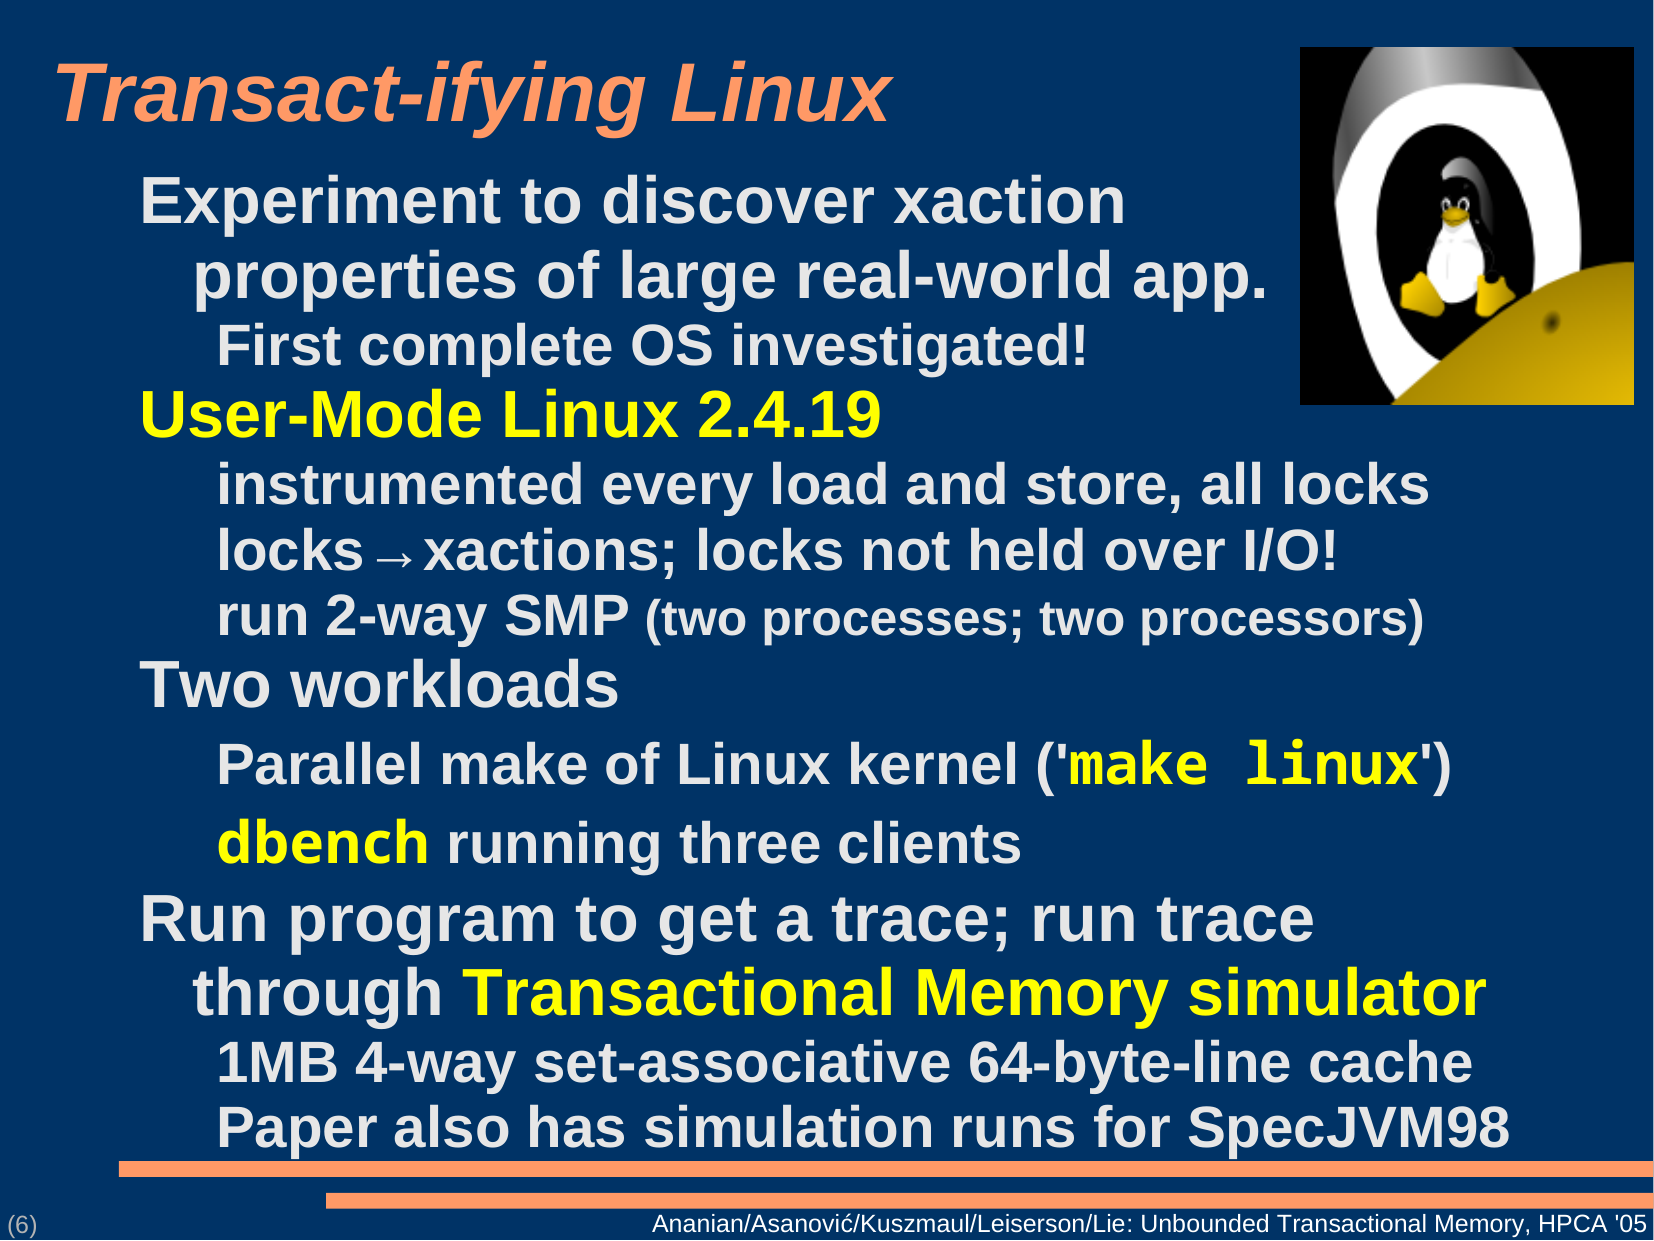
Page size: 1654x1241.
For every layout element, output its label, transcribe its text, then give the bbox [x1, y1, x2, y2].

picture [1300, 47, 1634, 405]
title Transact-ifying Linux [51, 28, 1600, 157]
list Experiment to discover xaction properties of large real-world app. First complete OS investigated! User-Mode Linux 2.4.19 instrumented every load and store, all locks locks→xactions; locks not held over I/O! run 2-way SMP (two processes; two processors) Two workloads Parallel make of Linux kernel ('make linux') dbench running three clients Run program to get a trace; run trace through Transactional Memory simulator 1MB 4-way set-associative 64-byte-line cache Paper also has simulation runs for SpecJVM98 [121, 162, 1561, 1177]
